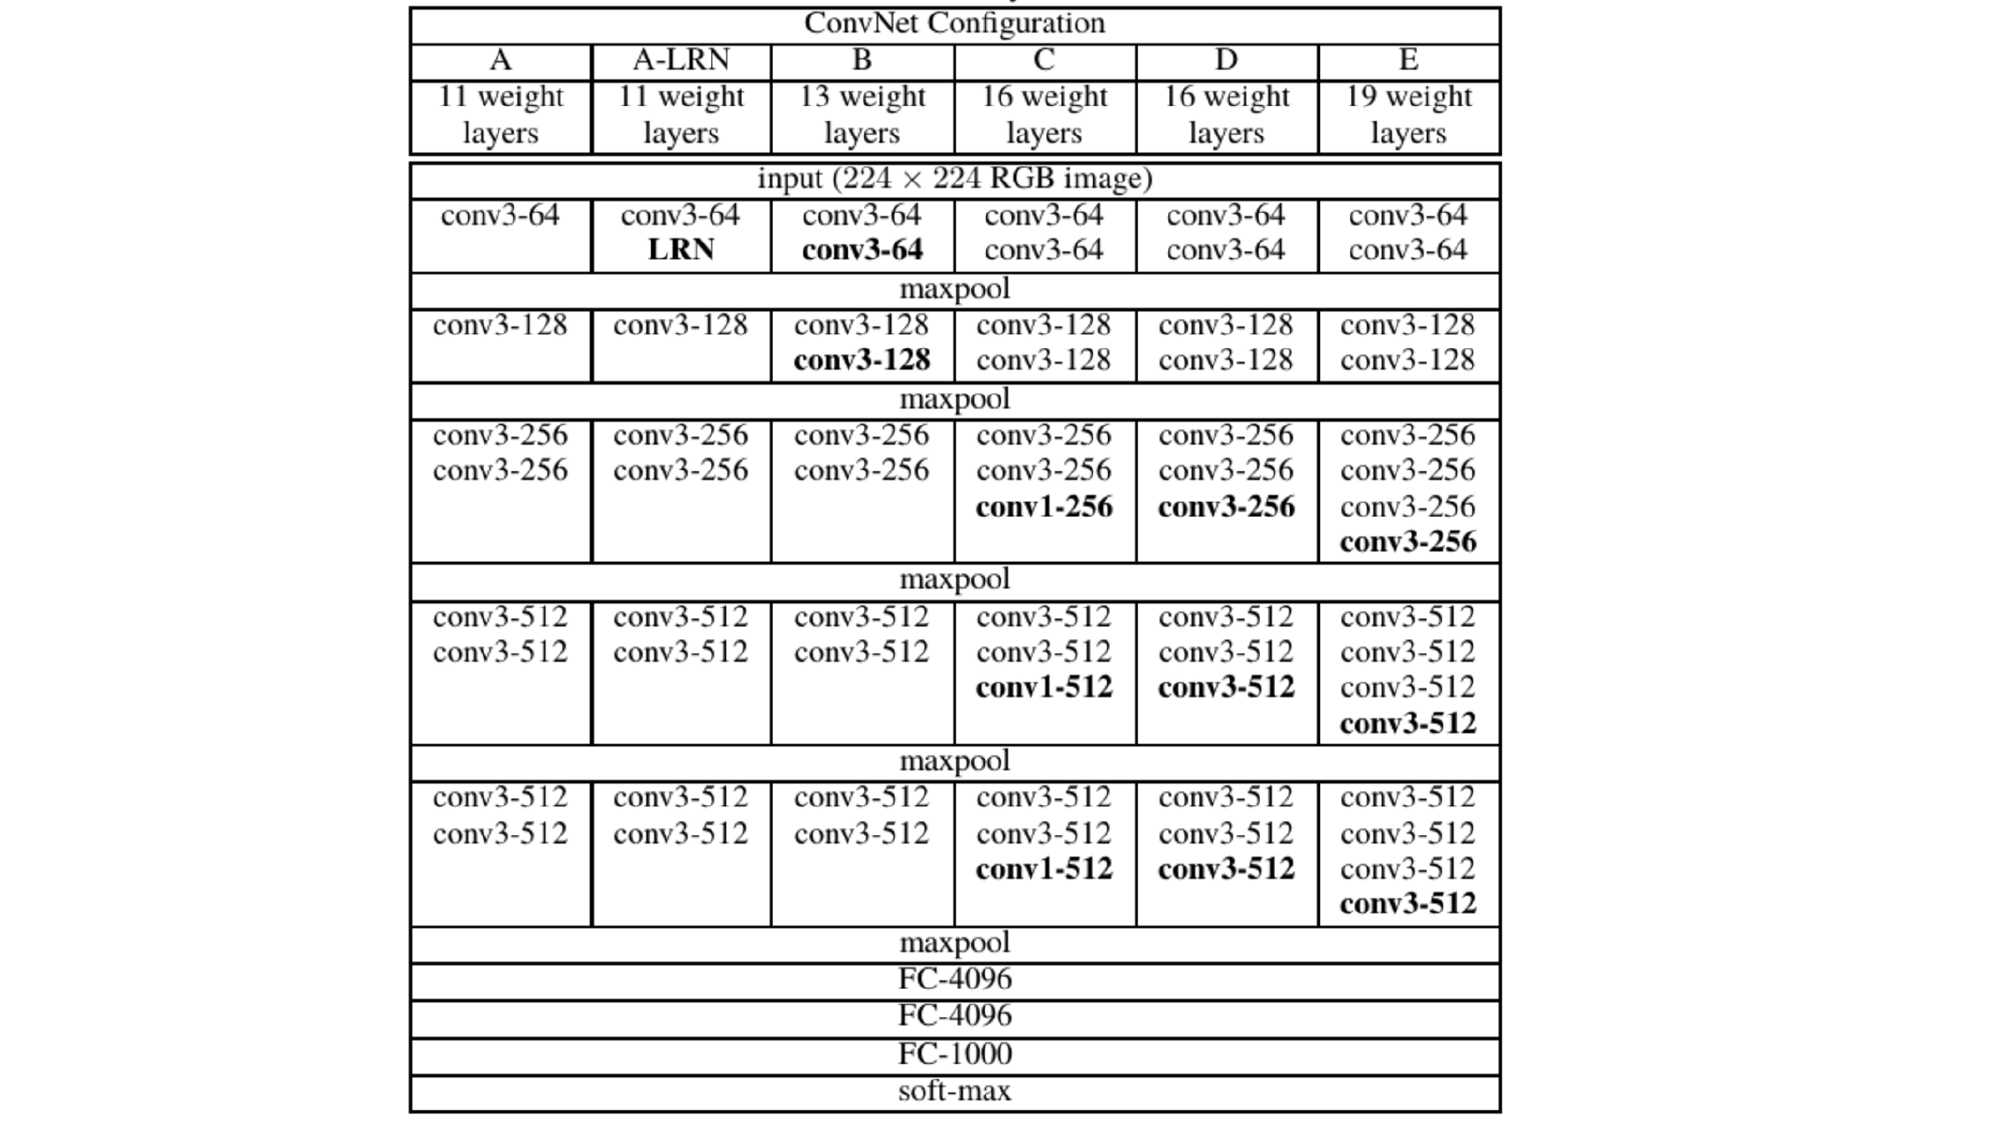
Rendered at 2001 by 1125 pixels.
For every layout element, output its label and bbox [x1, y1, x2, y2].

picture [377, 0, 1503, 1125]
